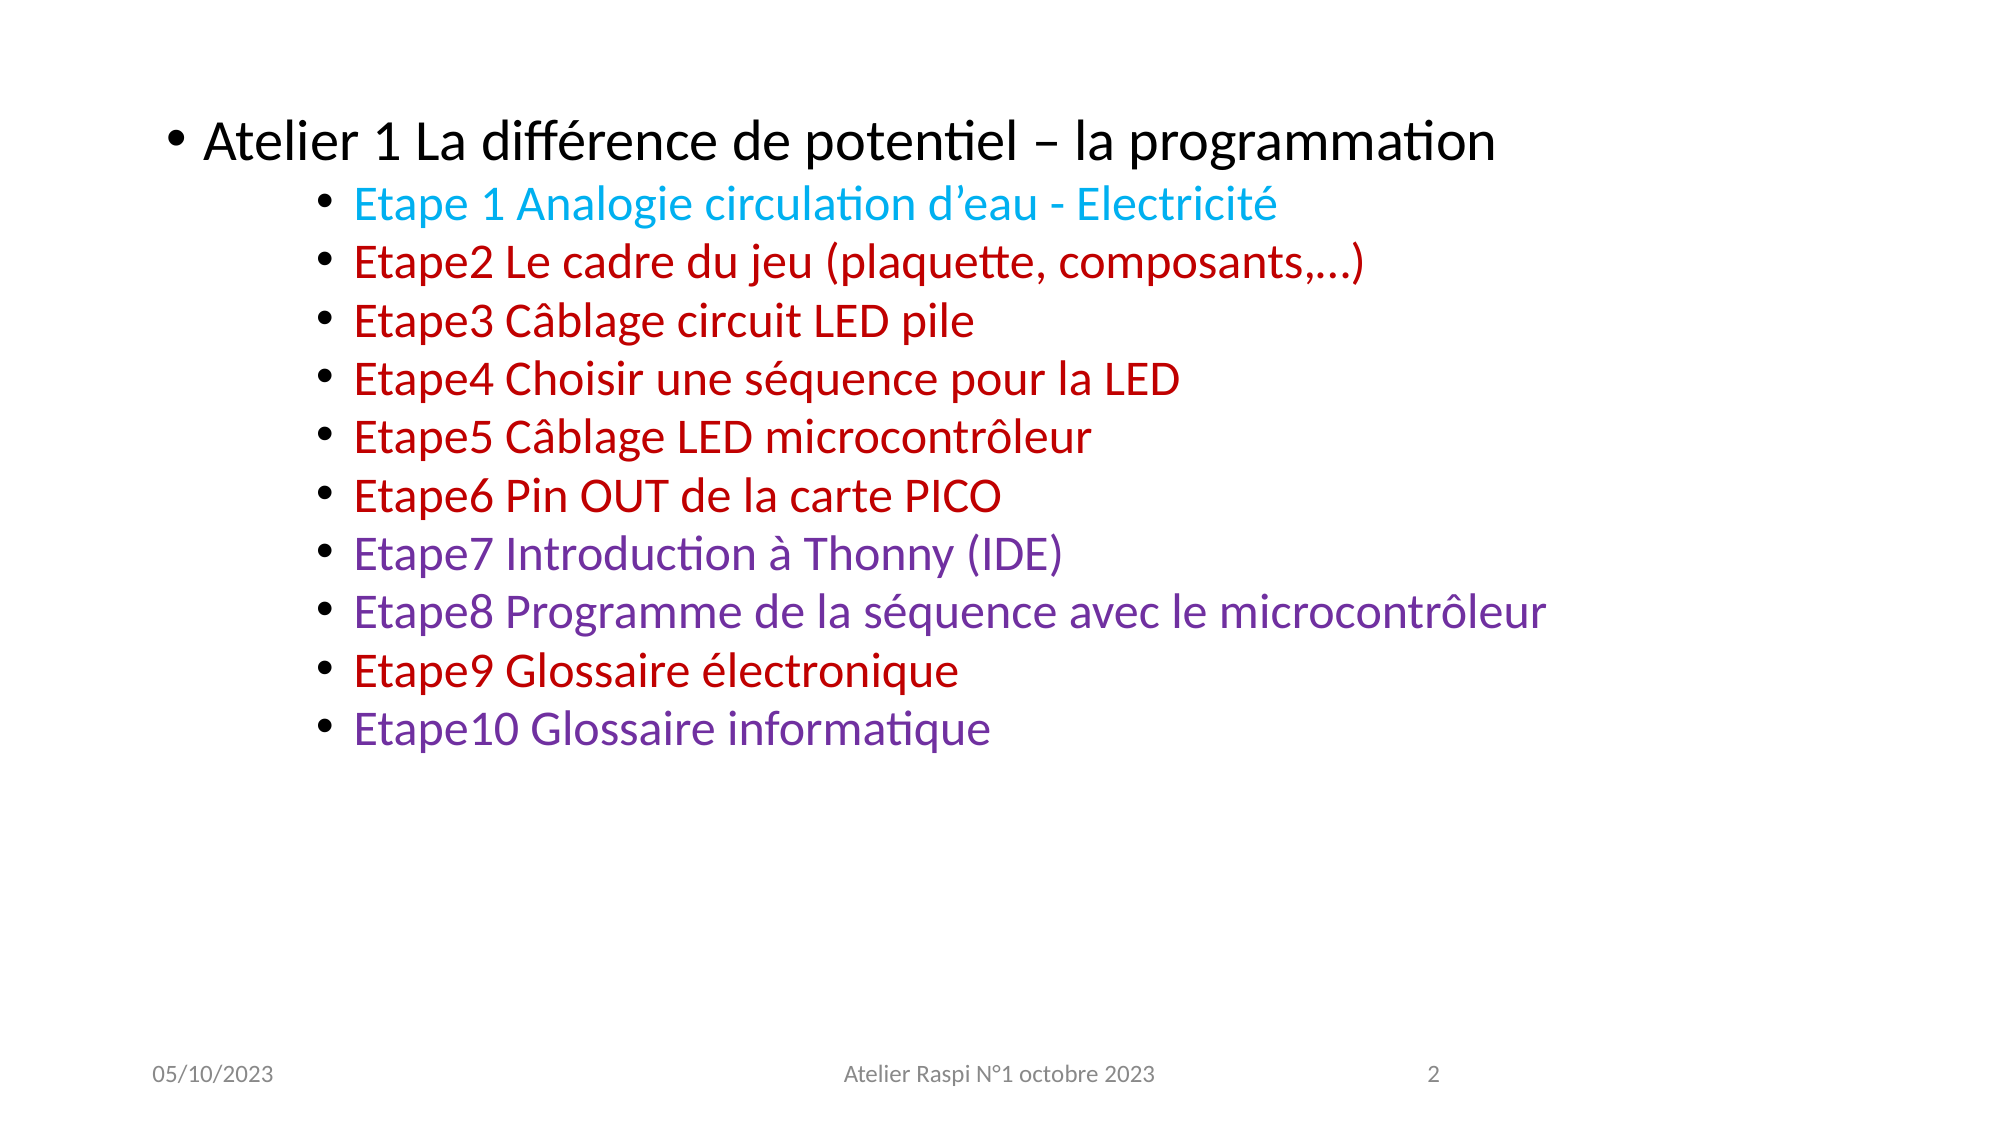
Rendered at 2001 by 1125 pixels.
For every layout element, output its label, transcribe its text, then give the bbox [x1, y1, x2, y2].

text_box 05/10/2023 [137, 1042, 588, 1103]
list Atelier 1 La différence de potentiel – la programmation Etape 1 Analogie circulation d’eau - Electricité Etape2 Le cadre du jeu (plaquette, composants,…) Etape3 Câblage circuit LED pile Etape4 Choisir une séquence pour la LED Etape5 Câblage LED microcontrôleur Etape6 Pin OUT de la carte PICO Etape7 Introduction à Thonny (IDE) Etape8 Programme de la séquence avec le microcontrôleur Etape9 Glossaire électronique Etape10 Glossaire informatique [151, 108, 1877, 823]
text_box [1412, 1042, 1863, 1103]
text_box Atelier Raspi N°1 octobre 2023 [662, 1042, 1338, 1103]
